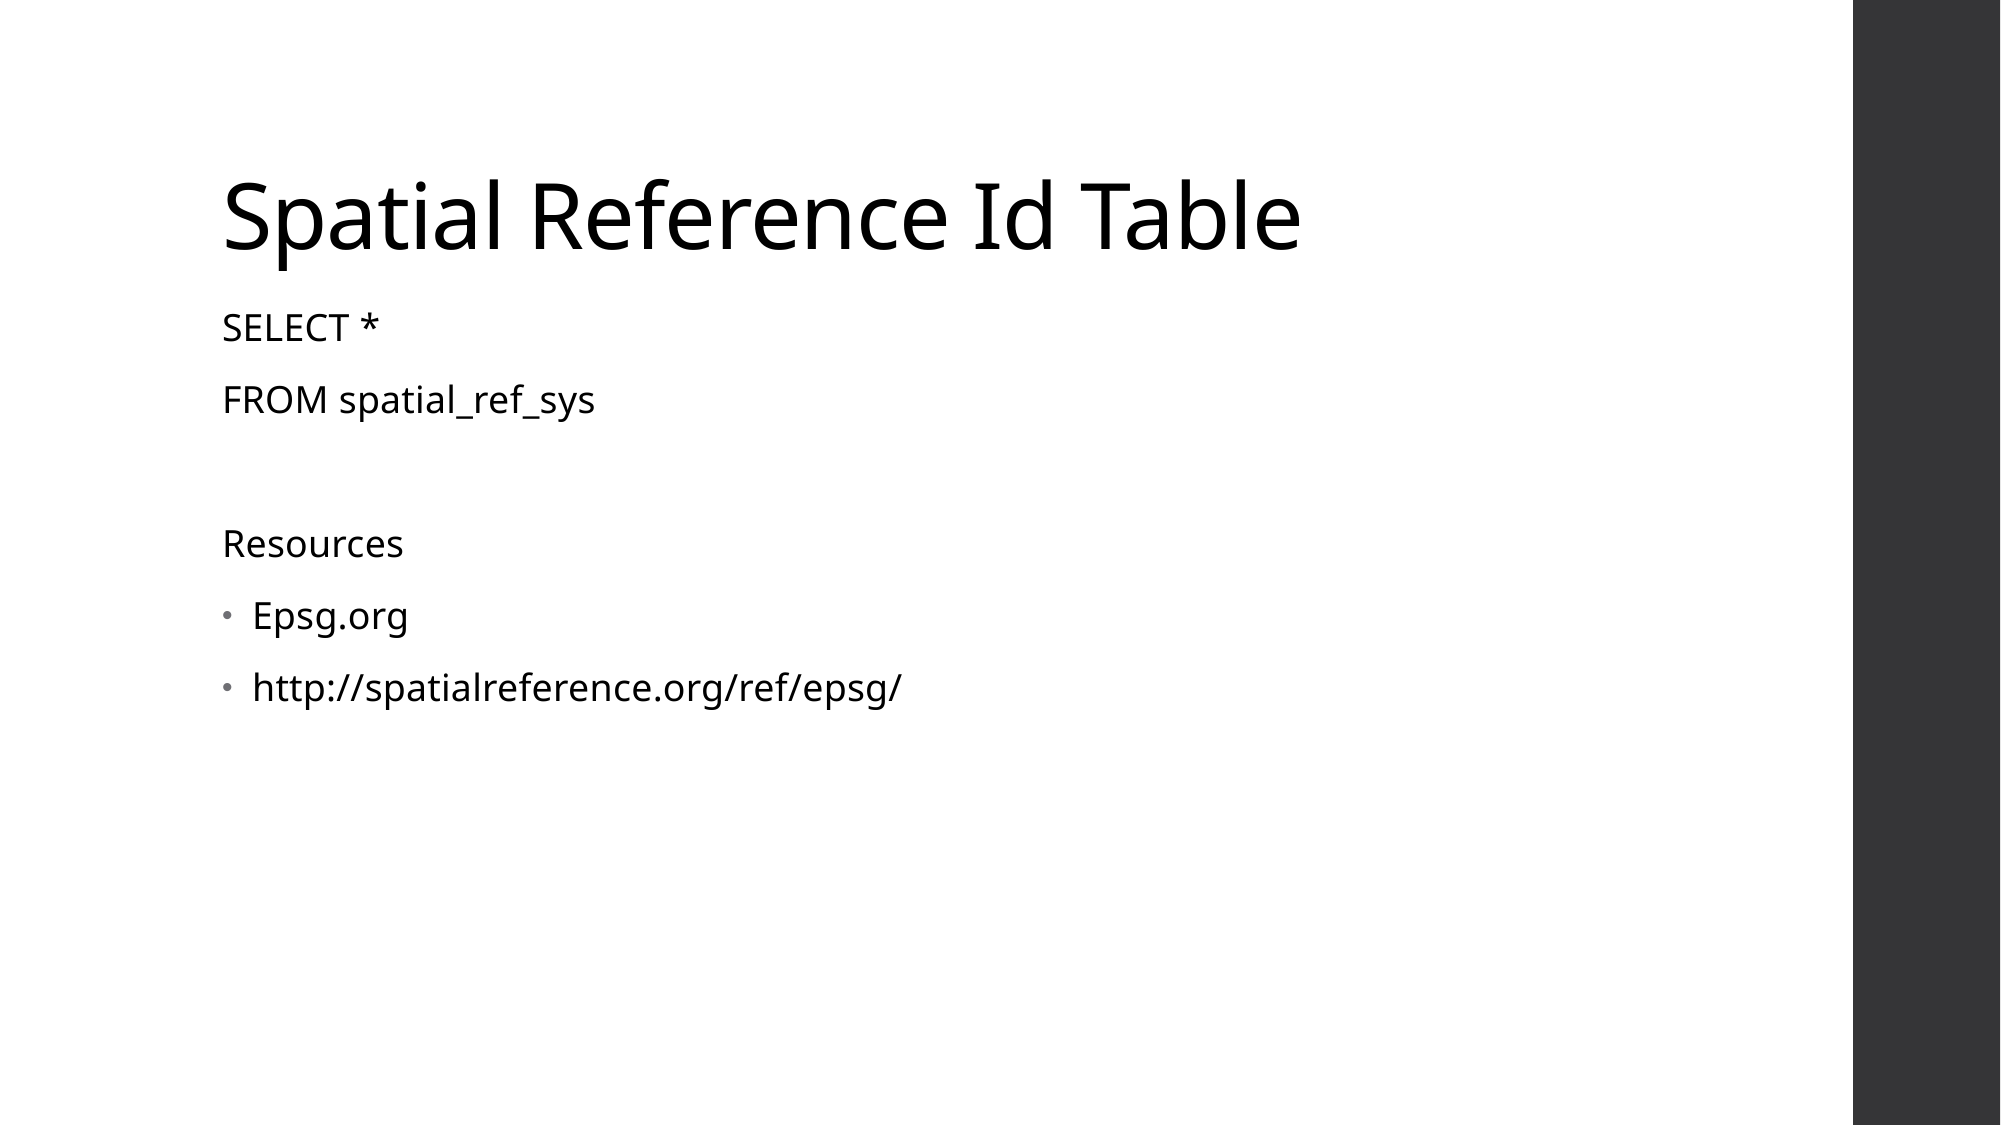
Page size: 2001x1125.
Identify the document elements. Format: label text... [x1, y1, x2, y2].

list SELECT * FROM spatial_ref_sys Resources Epsg.org http://spatialreference.org/ref/epsg/ [206, 299, 1617, 1014]
title Spatial Reference Id Table [206, 60, 1797, 278]
